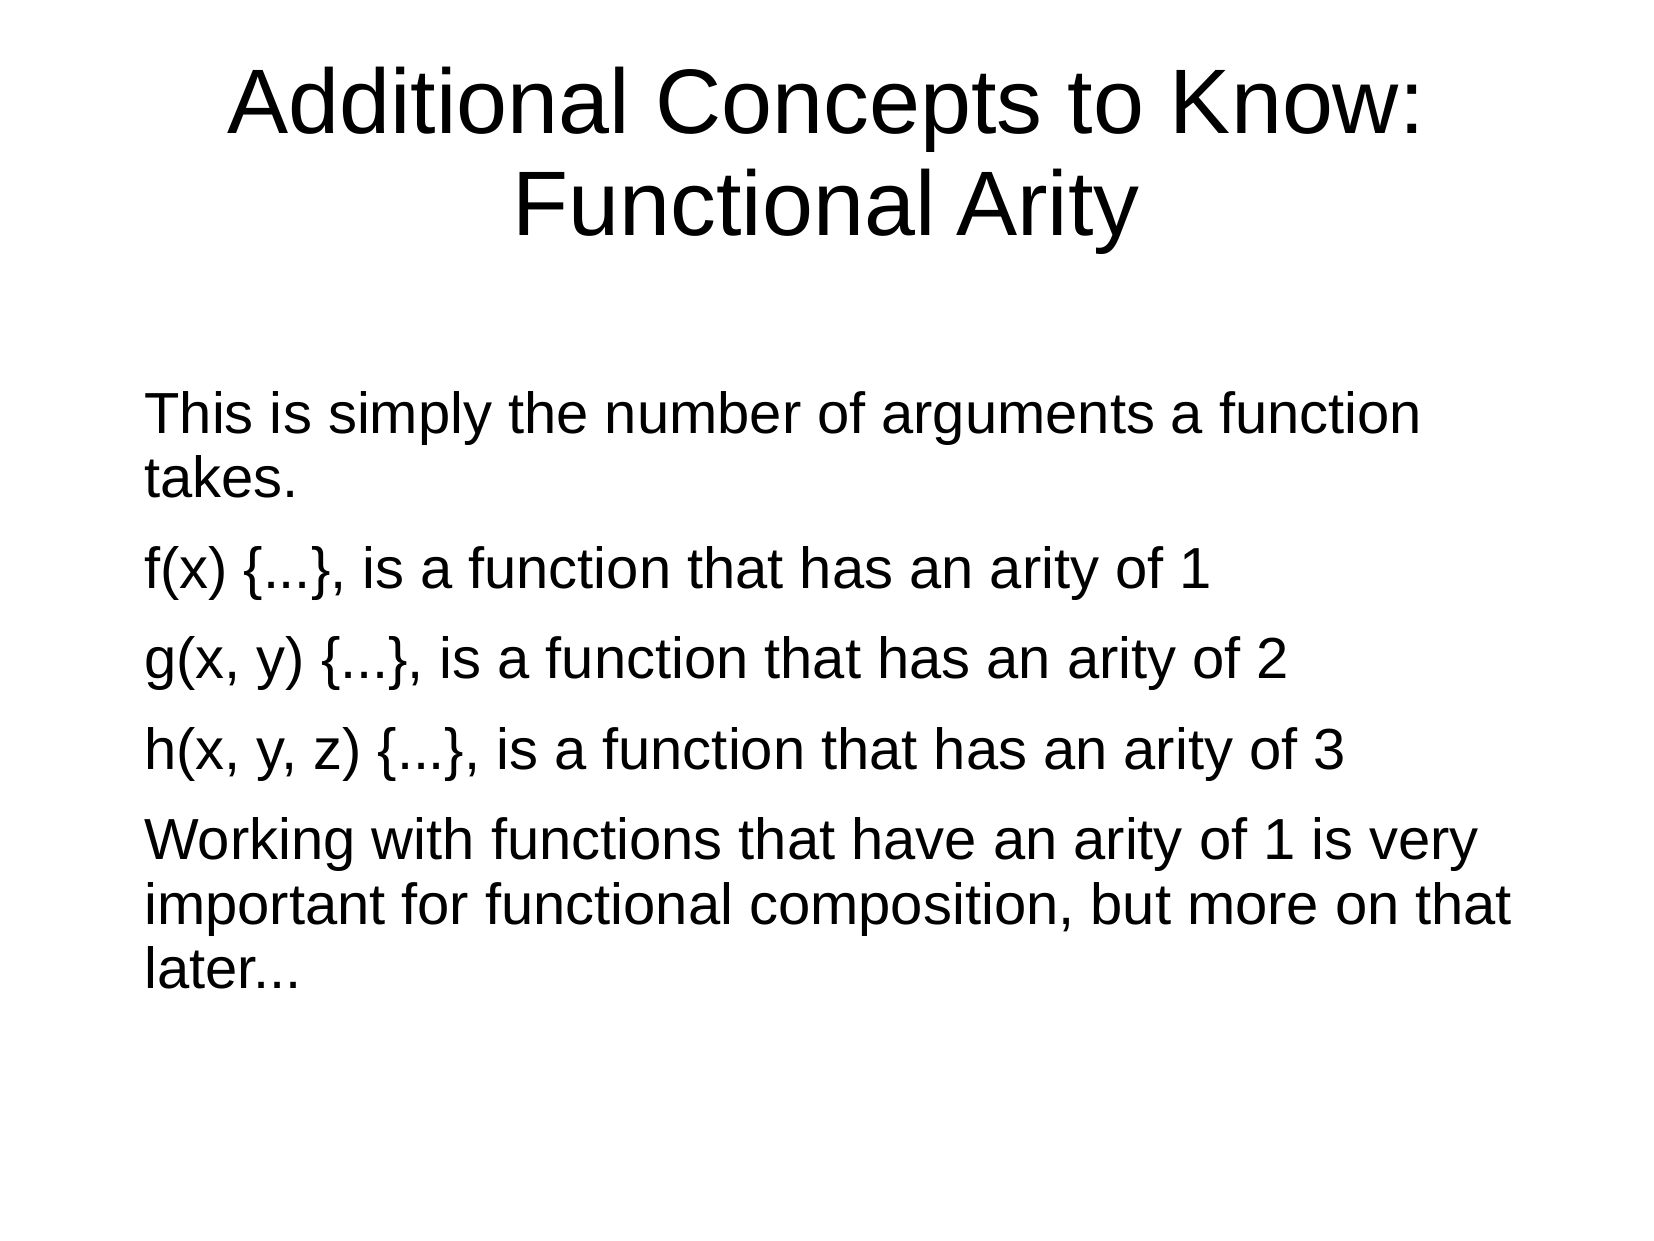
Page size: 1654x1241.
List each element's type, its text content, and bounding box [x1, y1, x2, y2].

list This is simply the number of arguments a function takes. f(x) {...}, is a function that has an arity of 1 g(x, y) {...}, is a function that has an arity of 2 h(x, y, z) {...}, is a function that has an arity of 3 Working with functions that have an arity of 1 is very important for functional composition, but more on that later... [82, 290, 1571, 1010]
title Additional Concepts to Know: Functional Arity [82, 49, 1571, 257]
